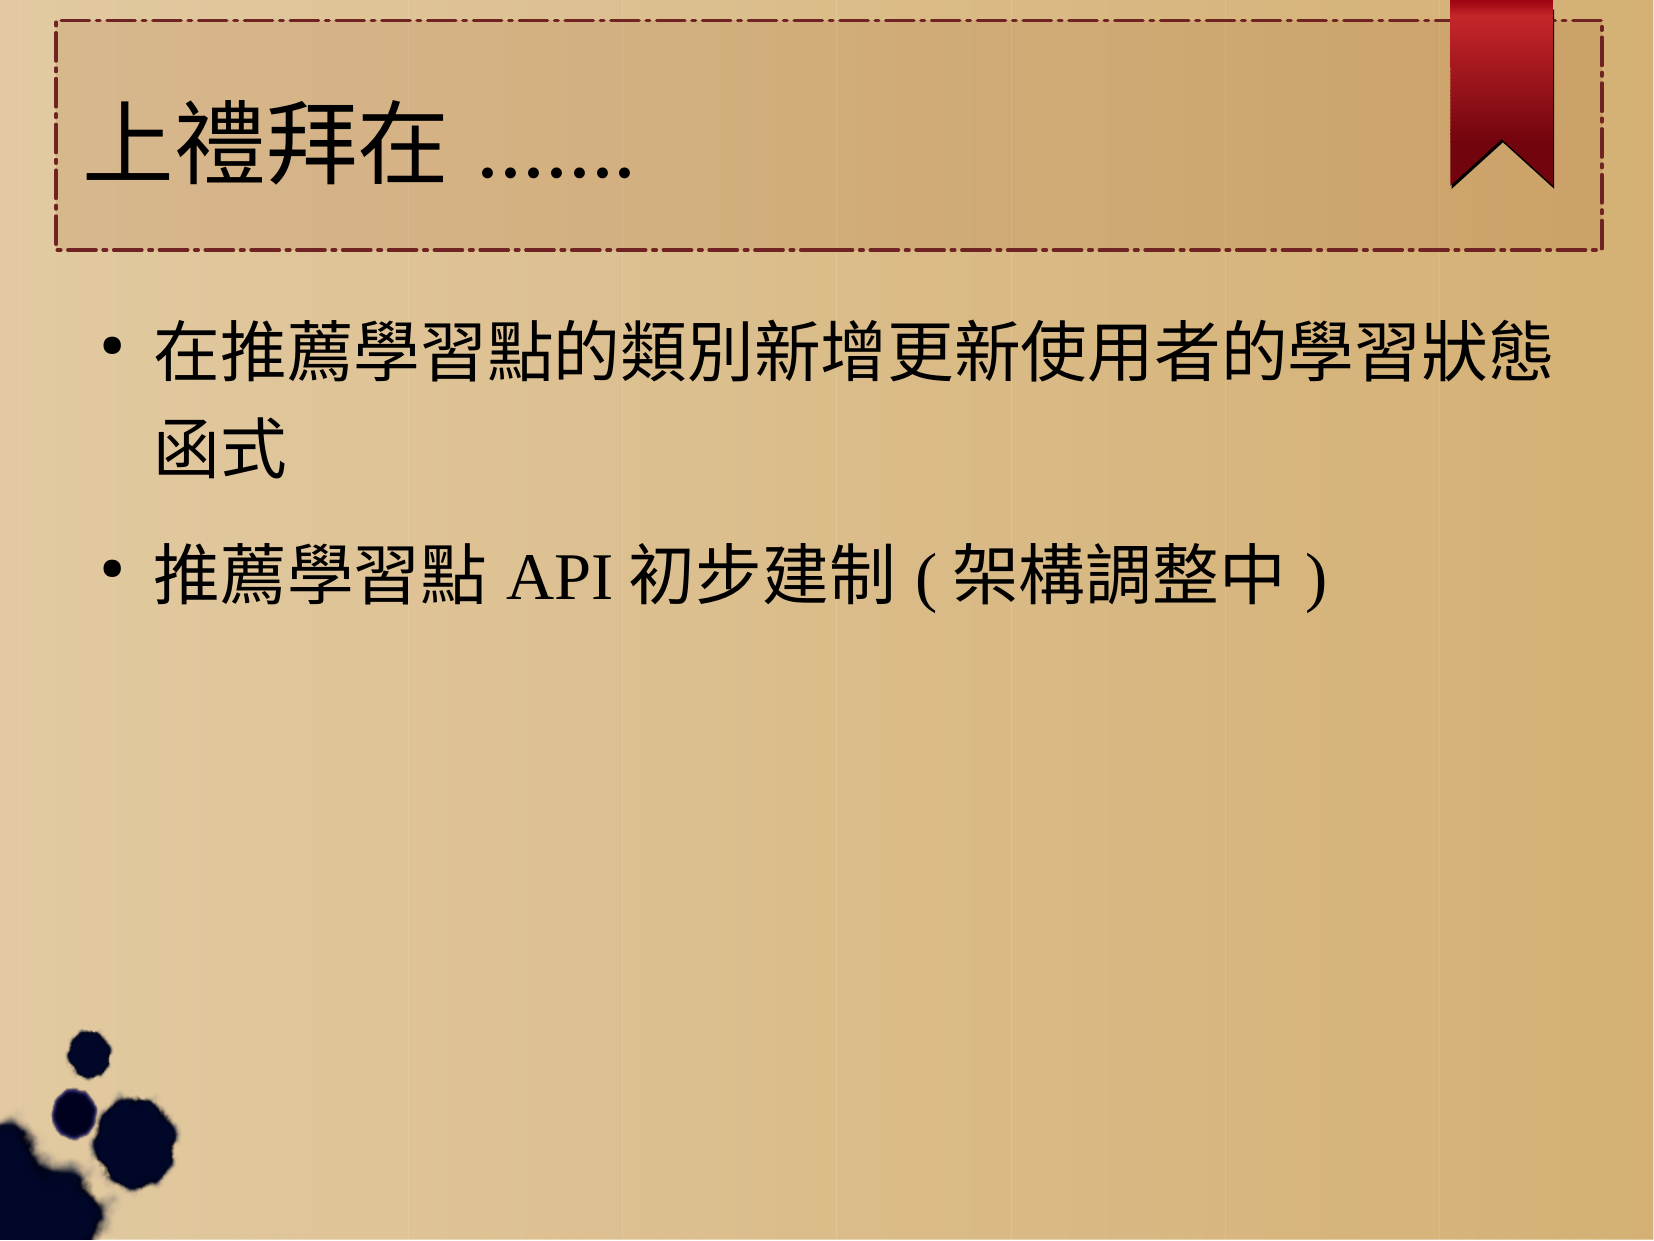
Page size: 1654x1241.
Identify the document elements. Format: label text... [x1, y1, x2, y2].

title 上禮拜在....... [82, 47, 1412, 229]
list 在推薦學習點的類別新增更新使用者的學習狀態函式 推薦學習點API初步建制(架構調整中) [82, 299, 1571, 1019]
